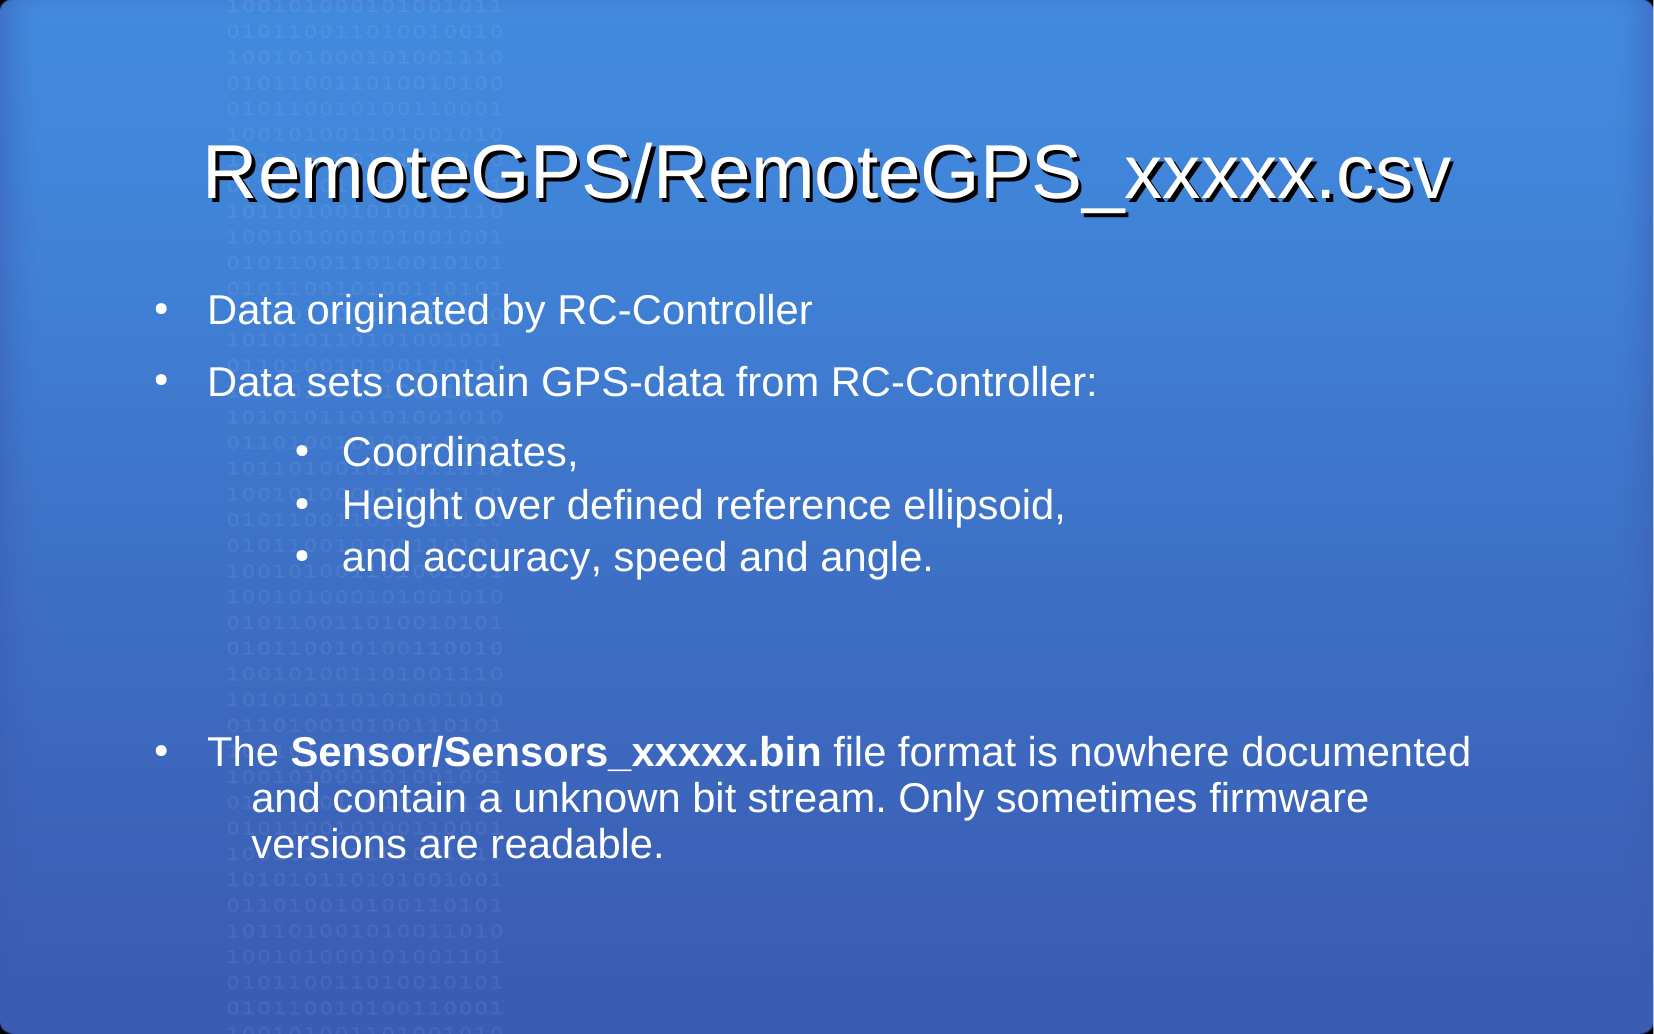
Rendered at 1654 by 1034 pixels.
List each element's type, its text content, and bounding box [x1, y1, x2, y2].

picture [0, 0, 1654, 1034]
title RemoteGPS/RemoteGPS_xxxxx.csv [121, 85, 1534, 259]
list Data originated by RC-Controller Data sets contain GPS-data from RC-Controller: Coordinates, Height over defined reference ellipsoid, and accuracy, speed and angle. The Sensor/Sensors_xxxxx.bin file format is nowhere documented and contain a unknown bit stream. Only sometimes firmware versions are readable. [121, 287, 1534, 939]
